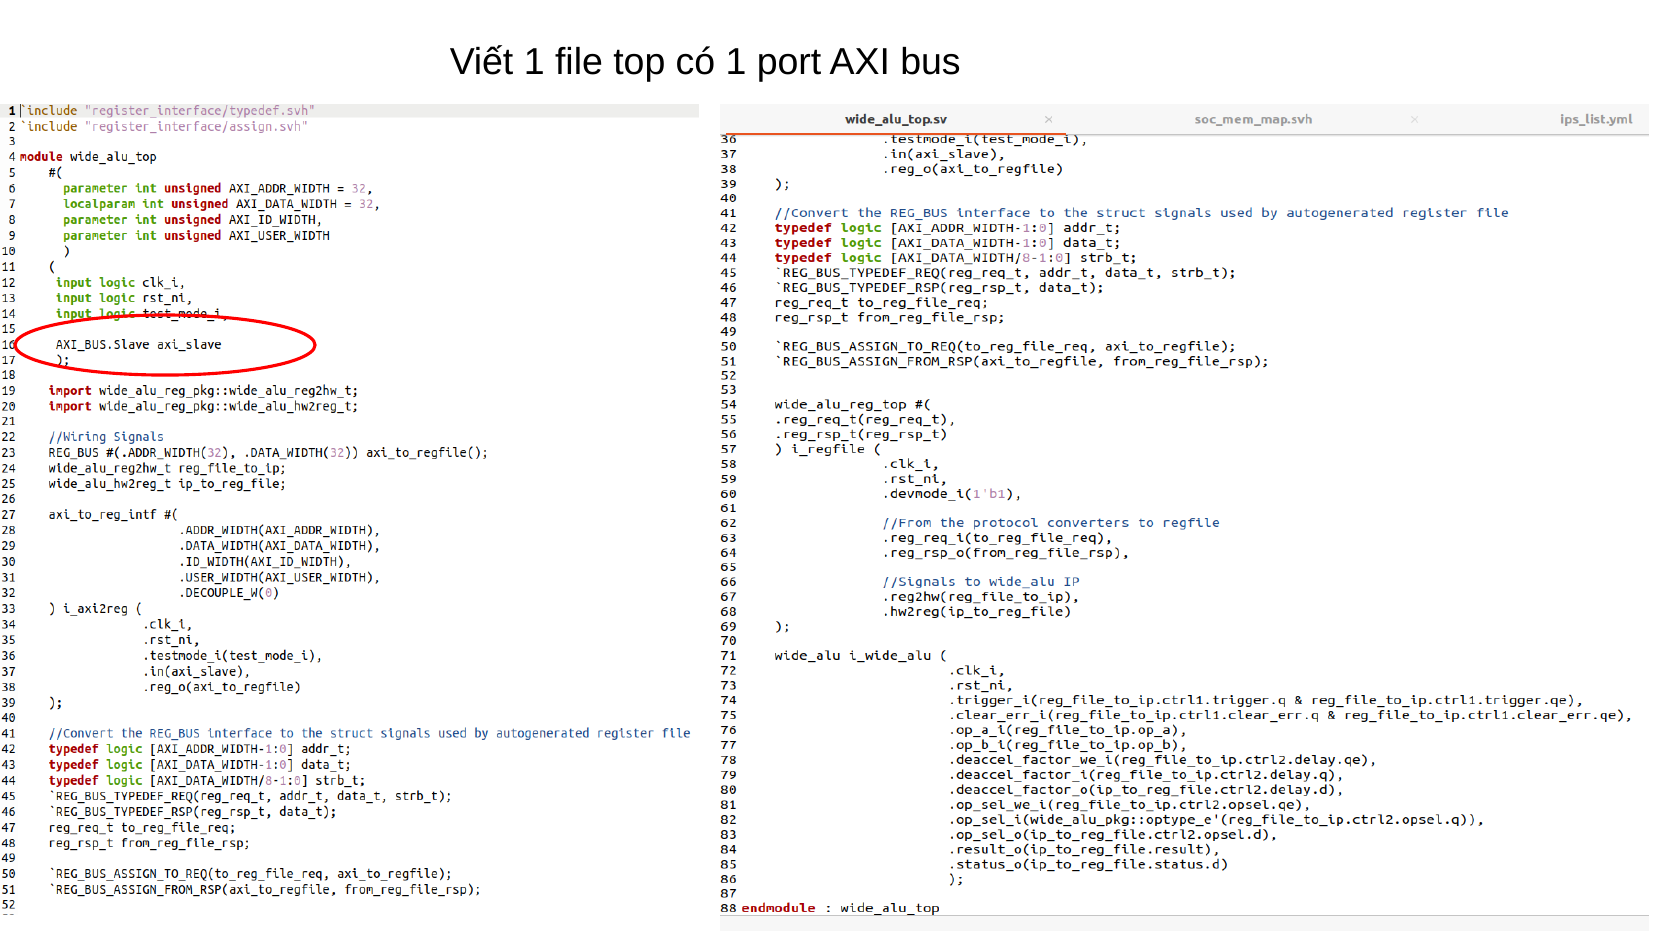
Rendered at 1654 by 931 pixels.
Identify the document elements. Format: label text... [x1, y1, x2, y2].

picture [0, 104, 699, 916]
picture [720, 104, 1649, 931]
text_box Viết 1 file top có 1 port AXI bus [435, 33, 977, 91]
